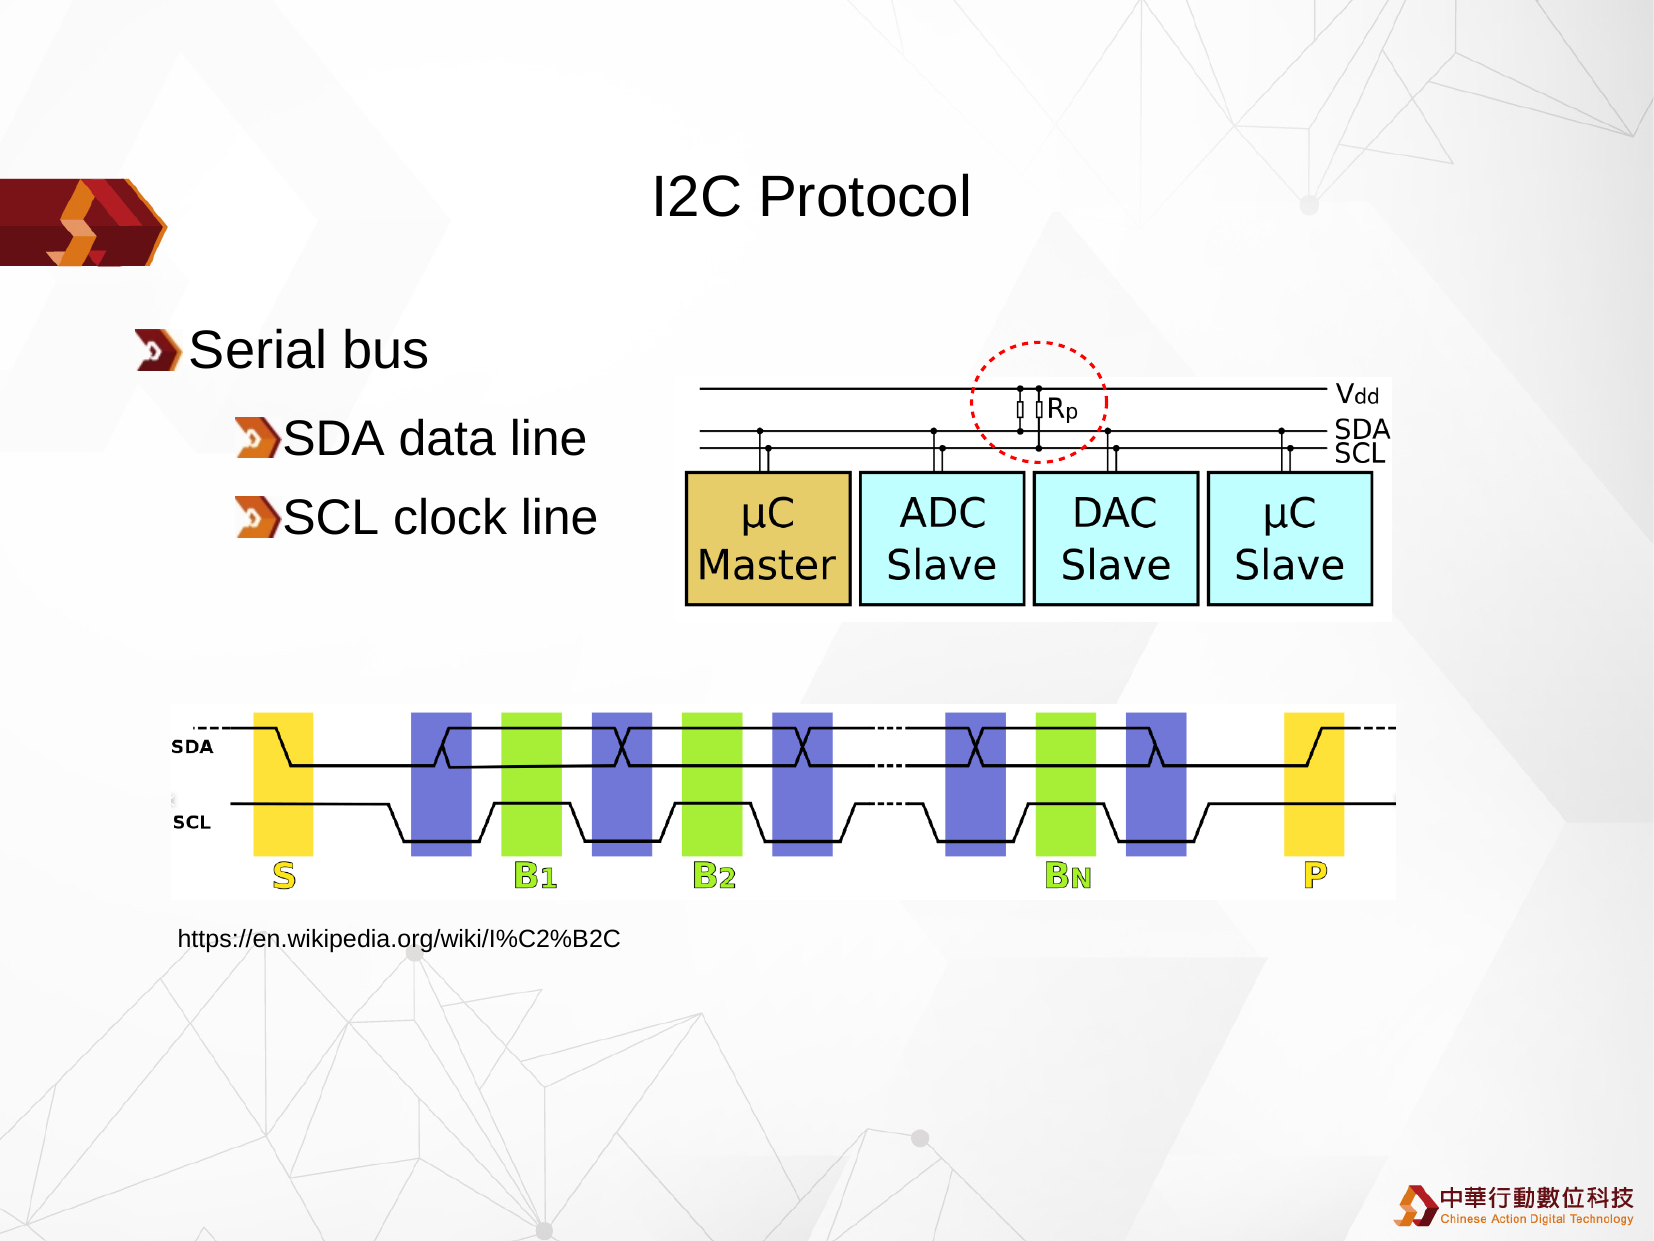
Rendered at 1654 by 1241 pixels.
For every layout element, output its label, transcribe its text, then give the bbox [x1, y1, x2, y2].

title I2C Protocol [118, 112, 1506, 281]
picture [0, 0, 1654, 1241]
list Serial bus SDA data line SCL clock line [118, 319, 1571, 616]
text_box https://en.wikipedia.org/wiki/I%C2%B2C [162, 917, 661, 975]
